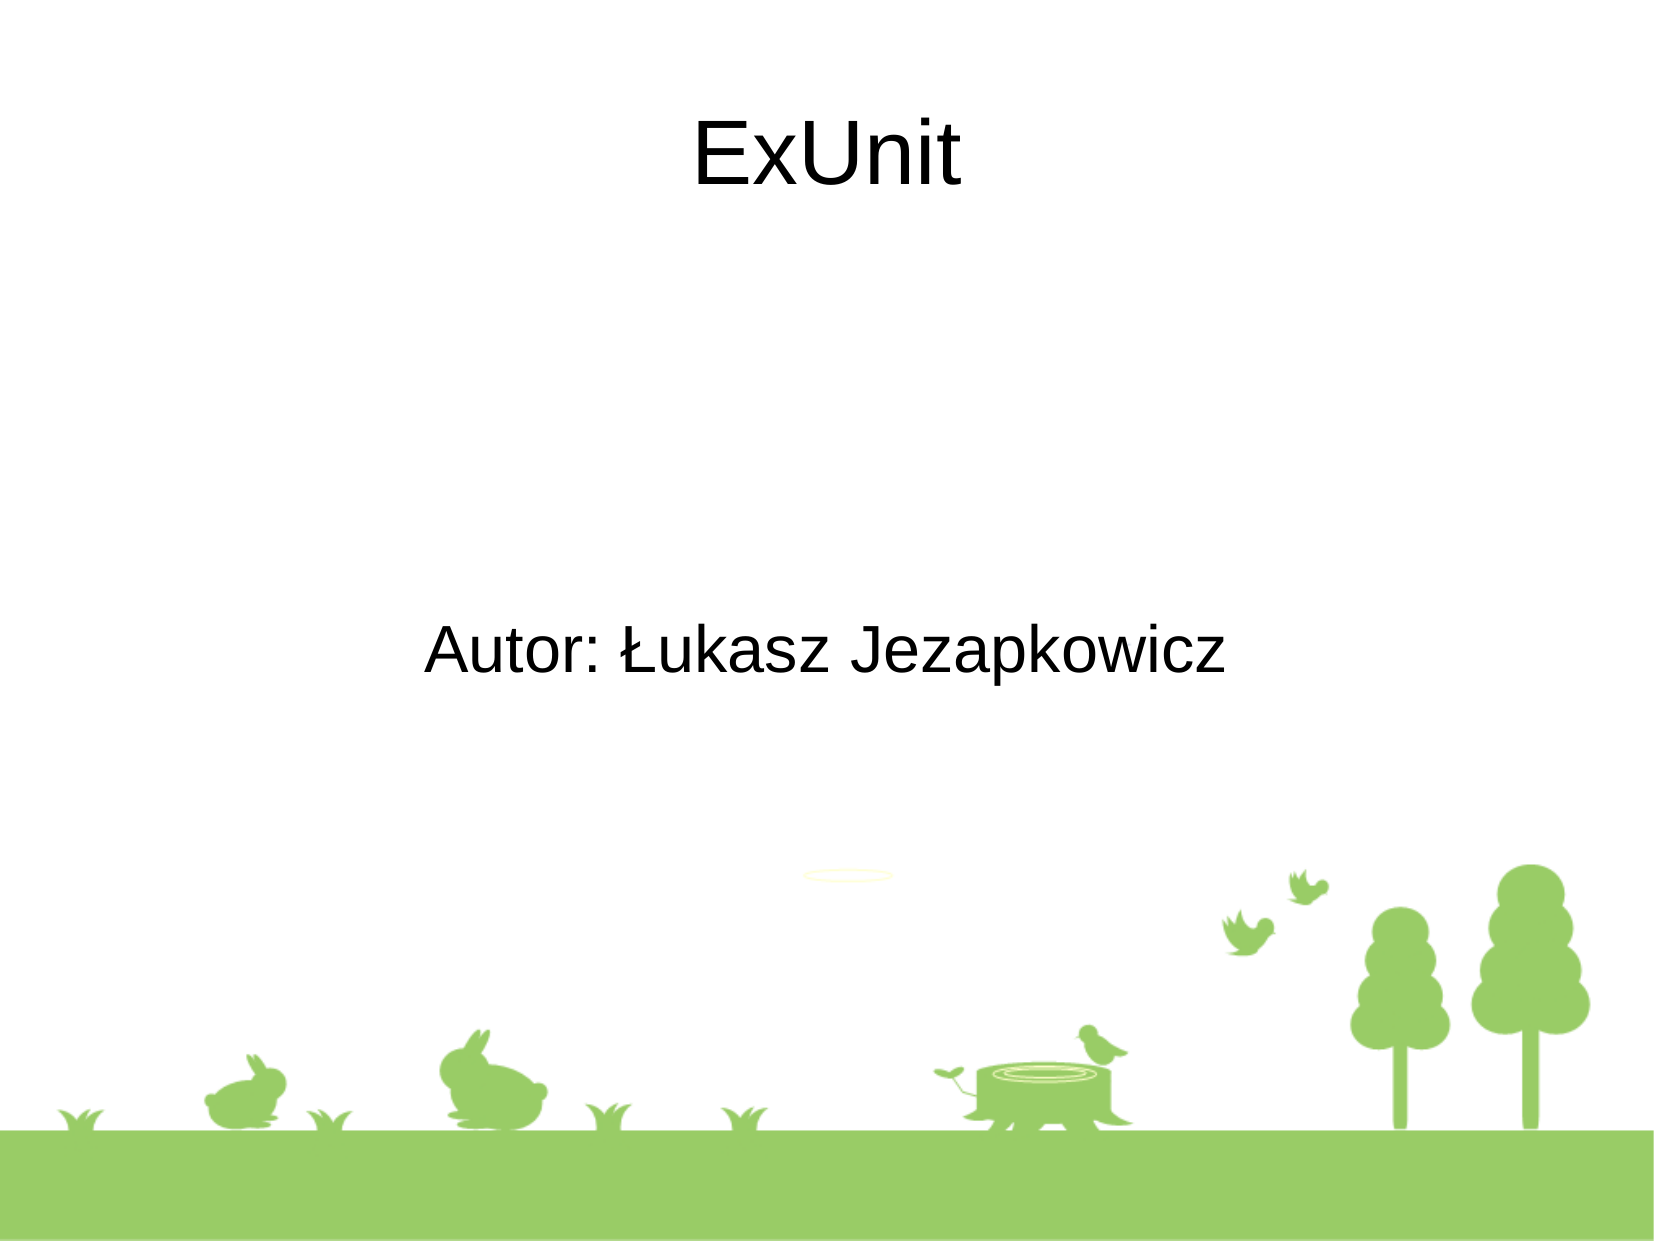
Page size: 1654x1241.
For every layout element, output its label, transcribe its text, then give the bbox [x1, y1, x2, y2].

title ExUnit [82, 49, 1571, 257]
subtitle Autor: Łukasz Jezapkowicz [82, 290, 1571, 1010]
picture [0, 0, 1654, 1241]
